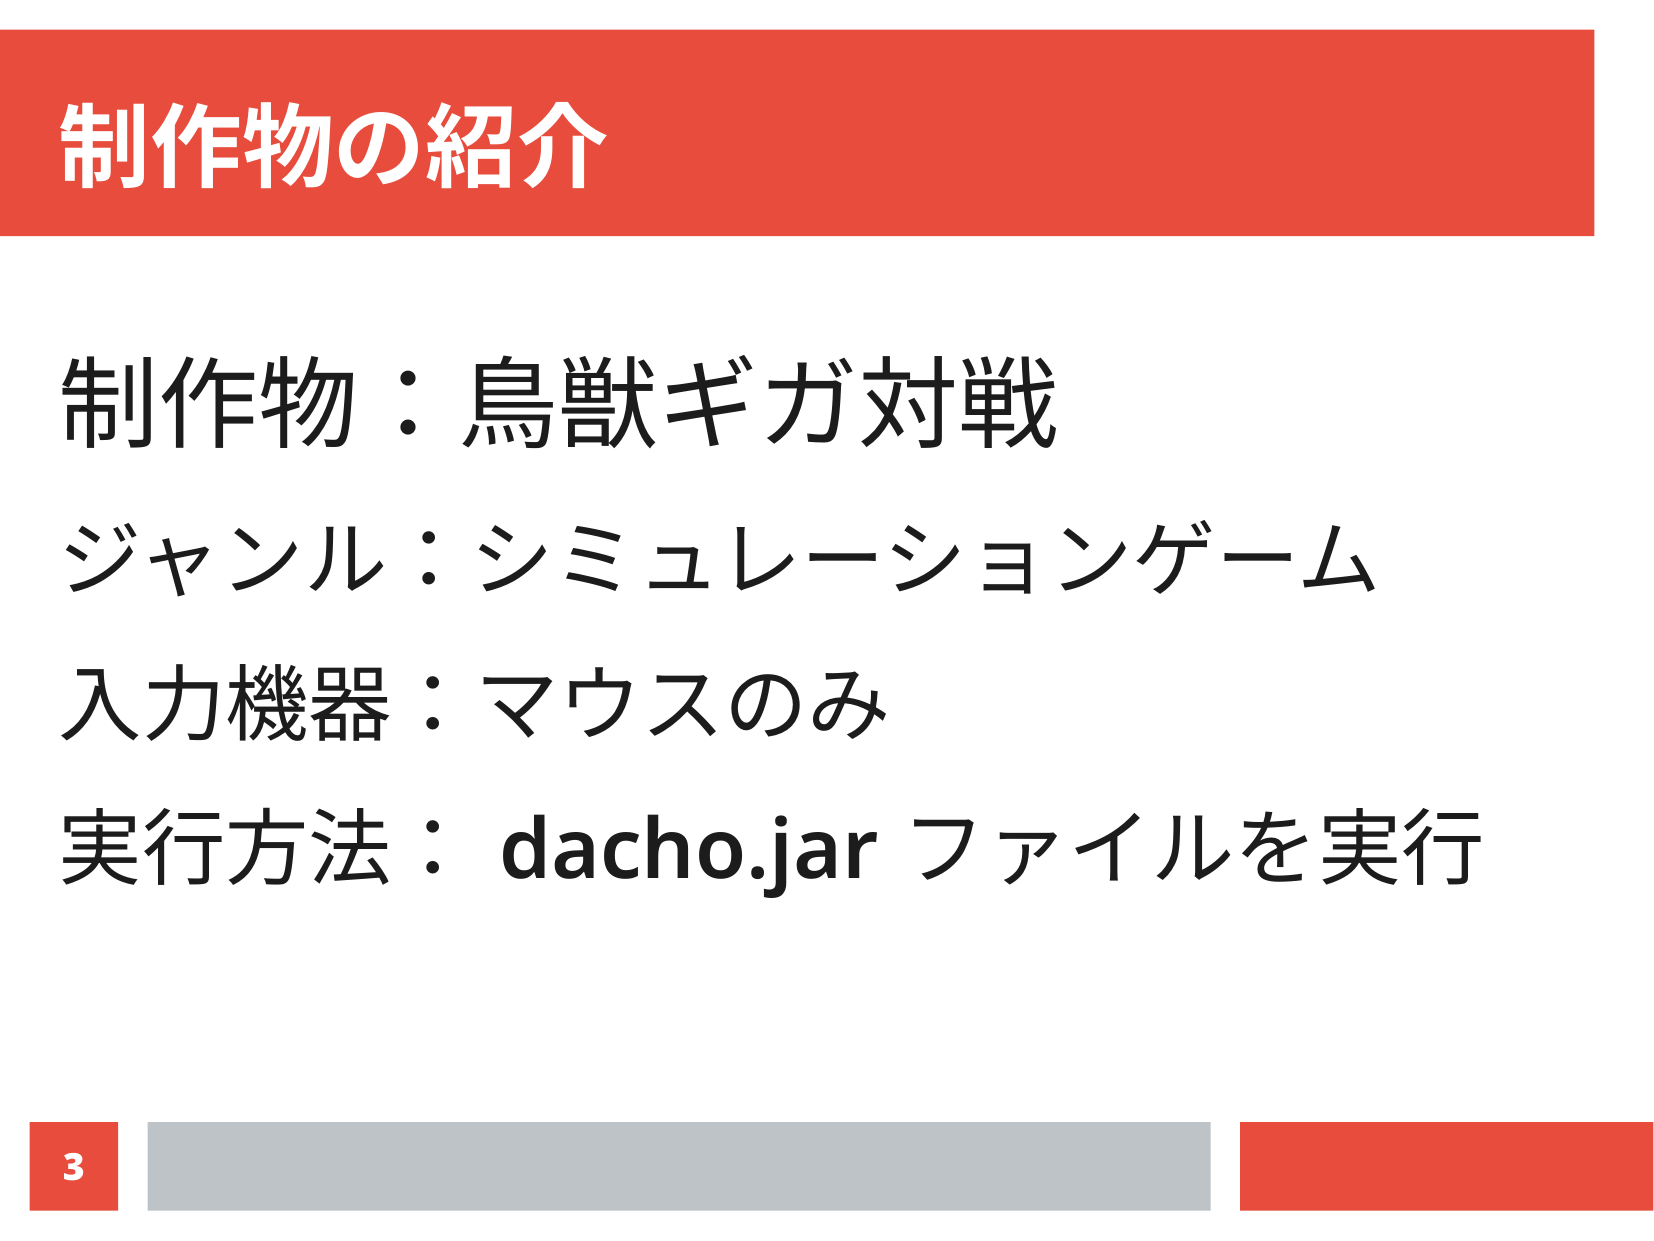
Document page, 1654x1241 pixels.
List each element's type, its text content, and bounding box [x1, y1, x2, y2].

title 制作物の紹介 [59, 59, 1595, 207]
list 制作物：鳥獣ギガ対戦 ジャンル：シミュレーションゲーム 入力機器：マウスのみ 実行方法：dacho.jarファイルを実行 [59, 324, 1565, 1093]
